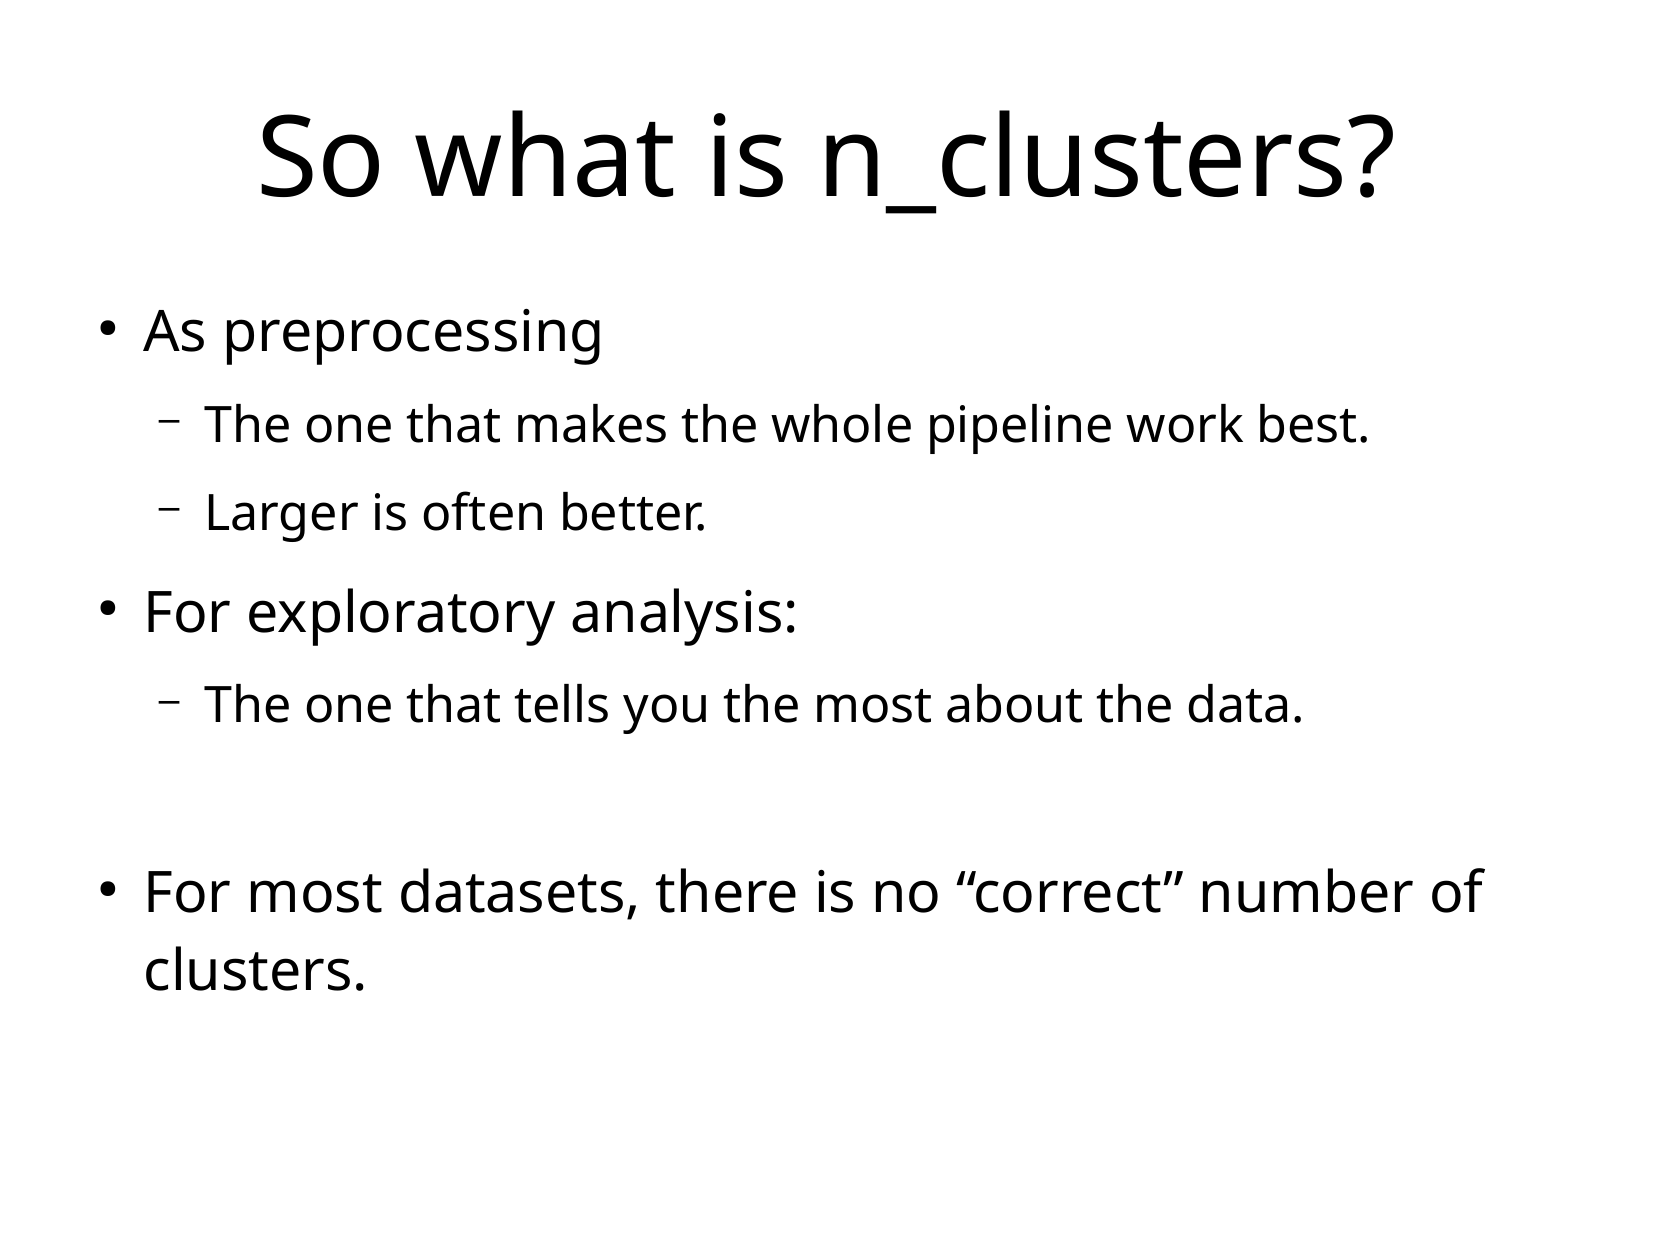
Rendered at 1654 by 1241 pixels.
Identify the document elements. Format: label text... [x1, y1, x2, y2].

list As preprocessing The one that makes the whole pipeline work best. Larger is often better. For exploratory analysis: The one that tells you the most about the data. For most datasets, there is no “correct” number of clusters. [82, 290, 1571, 1010]
title So what is n_clusters? [82, 49, 1571, 257]
